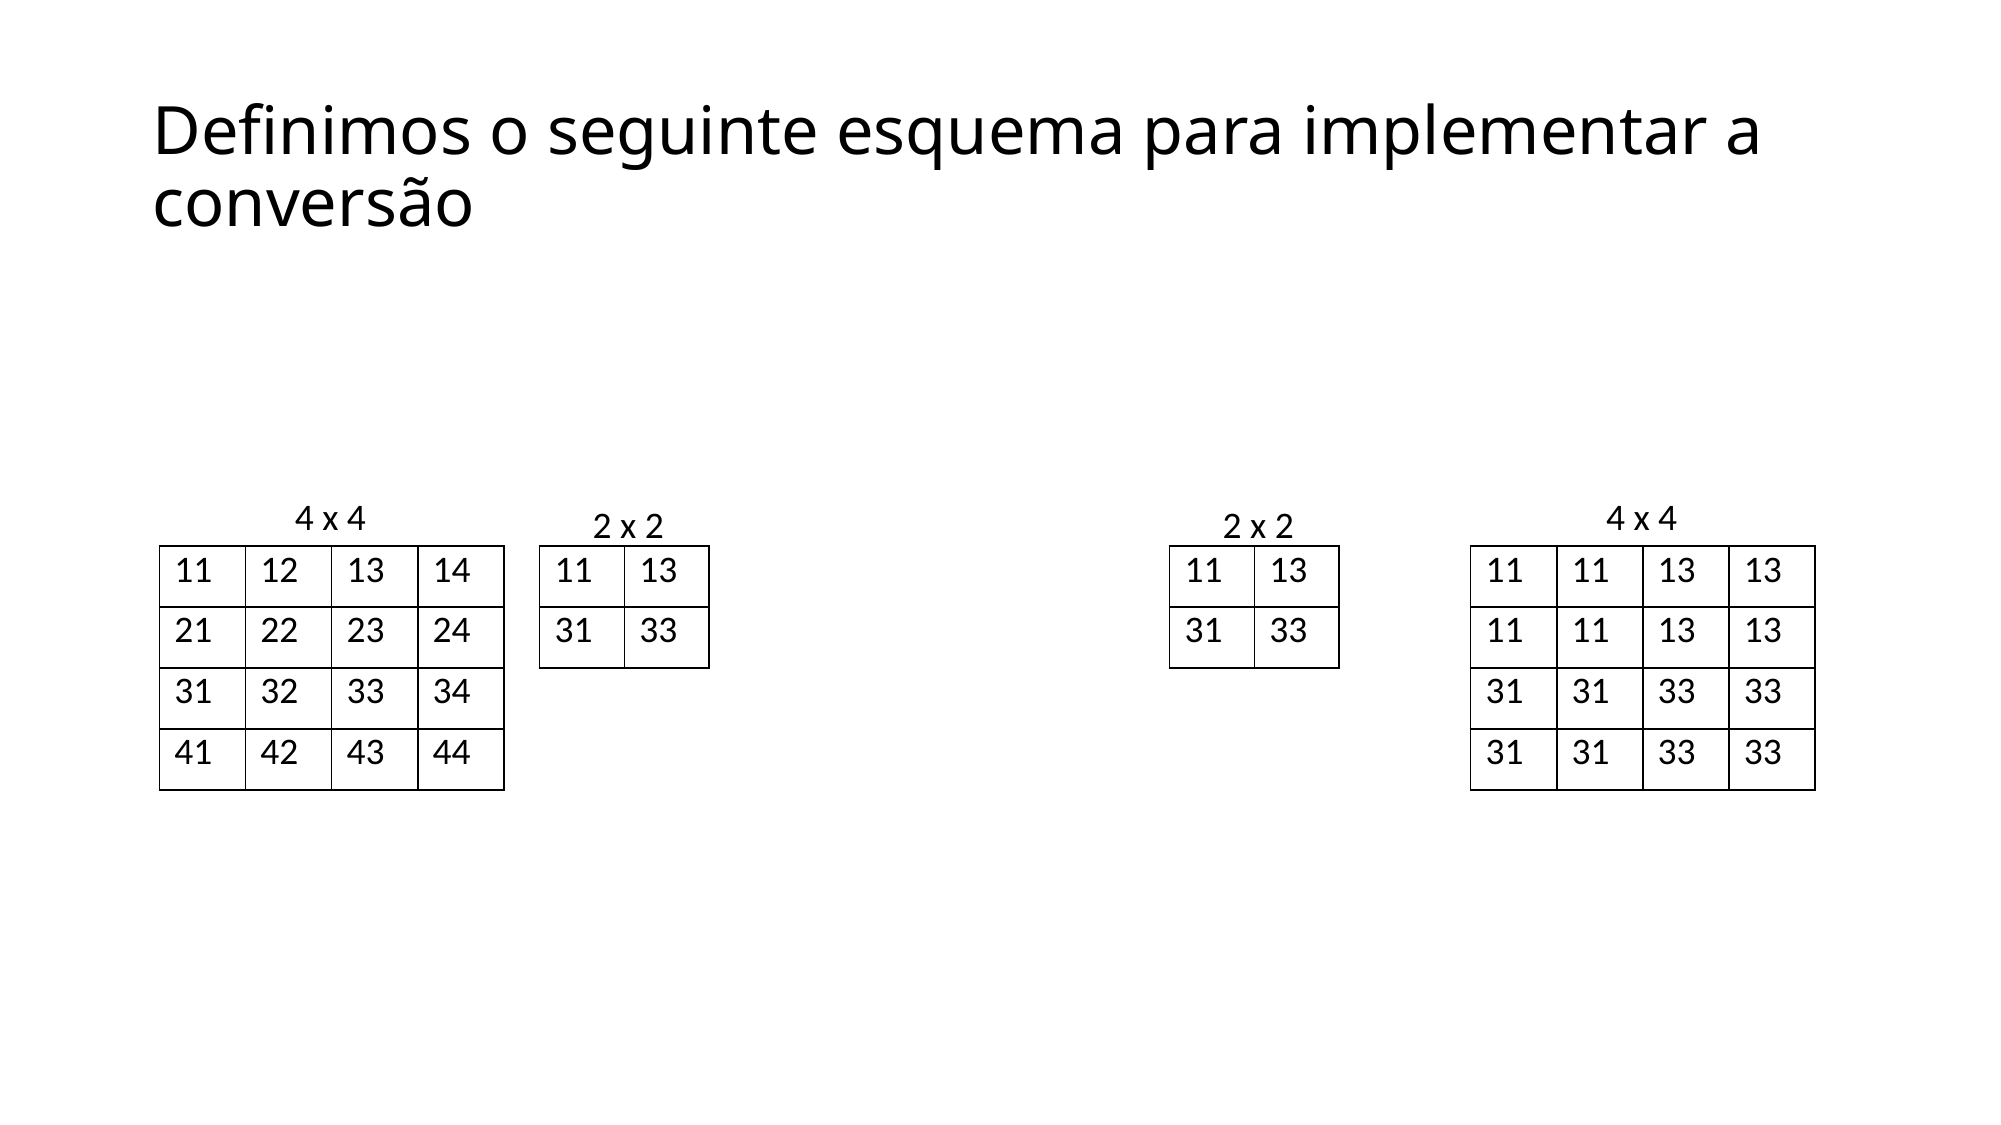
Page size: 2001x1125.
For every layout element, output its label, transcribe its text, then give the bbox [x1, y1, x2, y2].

table_header 13 [1730, 547, 1814, 606]
table_cell 13 [1730, 608, 1814, 667]
table_cell 41 [160, 730, 245, 789]
table_cell 31 [1471, 730, 1556, 789]
table_header 11 [540, 547, 624, 606]
table_cell 33 [625, 608, 708, 667]
table_cell 31 [1170, 608, 1254, 667]
table_header 13 [1644, 547, 1728, 606]
table_header 14 [419, 547, 503, 606]
table_cell 21 [160, 608, 245, 667]
table_cell 31 [1471, 669, 1556, 728]
table_cell 24 [419, 608, 503, 667]
table_header 13 [625, 547, 708, 606]
table_header 11 [1471, 547, 1556, 606]
table_header 11 [1558, 547, 1642, 606]
text_box 4 x 4 [1591, 485, 1695, 546]
text_box 4 x 4 [279, 485, 384, 546]
table_cell 33 [1644, 669, 1728, 728]
table_cell 13 [1644, 608, 1728, 667]
table_header 11 [1170, 547, 1254, 606]
table_cell 31 [1558, 730, 1642, 789]
text_box 2 x 2 [577, 493, 679, 554]
table_cell 33 [1730, 730, 1814, 789]
table_cell 33 [1255, 608, 1338, 667]
table_cell 44 [419, 730, 503, 789]
table_cell 33 [332, 669, 417, 728]
table_header 11 [160, 547, 245, 606]
table_cell 31 [160, 669, 245, 728]
table_cell 42 [246, 730, 331, 789]
table_cell 31 [1558, 669, 1642, 728]
table_cell 32 [246, 669, 331, 728]
table_cell 11 [1471, 608, 1556, 667]
text_box 2 x 2 [1207, 493, 1309, 554]
table_cell 11 [1558, 608, 1642, 667]
table_cell 33 [1644, 730, 1728, 789]
table_cell 43 [332, 730, 417, 789]
table_header 12 [246, 547, 331, 606]
table_cell 34 [419, 669, 503, 728]
table_cell 33 [1730, 669, 1814, 728]
table_header 13 [1255, 547, 1338, 606]
table_cell 23 [332, 608, 417, 667]
table_header 13 [332, 547, 417, 606]
table_cell 31 [540, 608, 624, 667]
title Definimos o seguinte esquema para implementar a conversão [137, 59, 1863, 278]
table_cell 22 [246, 608, 331, 667]
